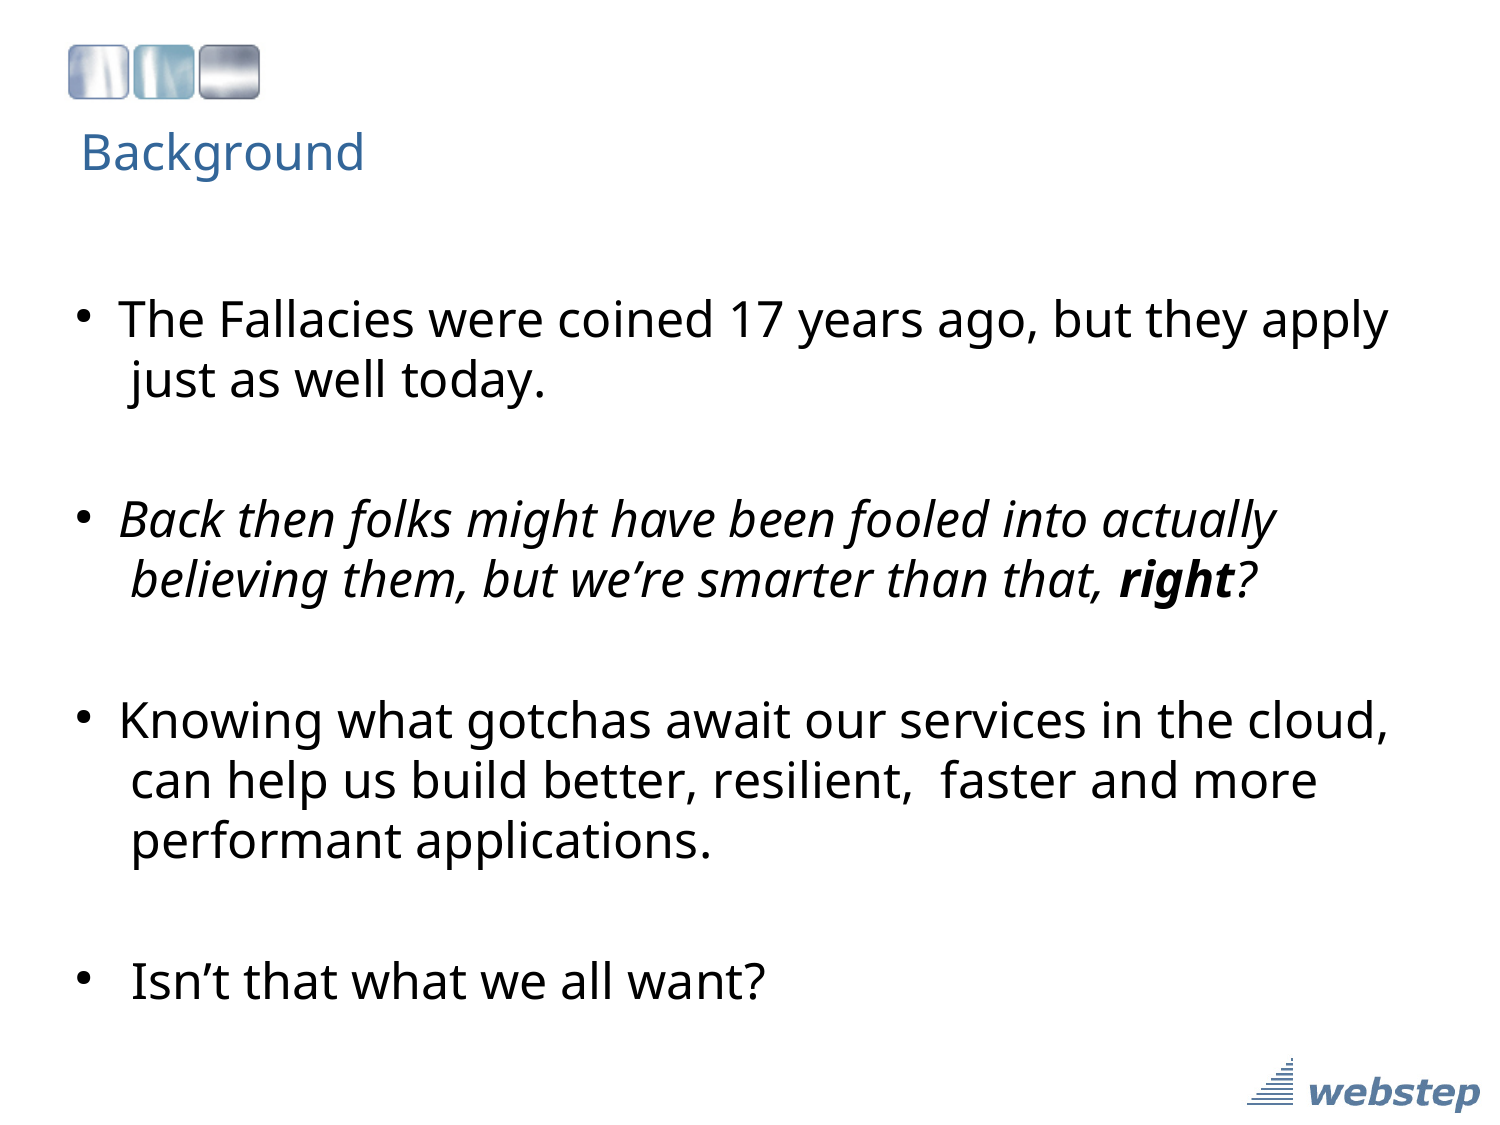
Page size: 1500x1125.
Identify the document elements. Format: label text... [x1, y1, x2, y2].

title Background [72, 73, 1423, 228]
picture [64, 42, 266, 104]
picture [1234, 1047, 1495, 1118]
subtitle The Fallacies were coined 17 years ago, but they apply just as well today. Back then folks might have been fooled into actually believing them, but we’re smarter than that, right? Knowing what gotchas await our services in the cloud, can help us build better, resilient, faster and more performant applications. Isn’t that what we all want? [74, 257, 1423, 1040]
